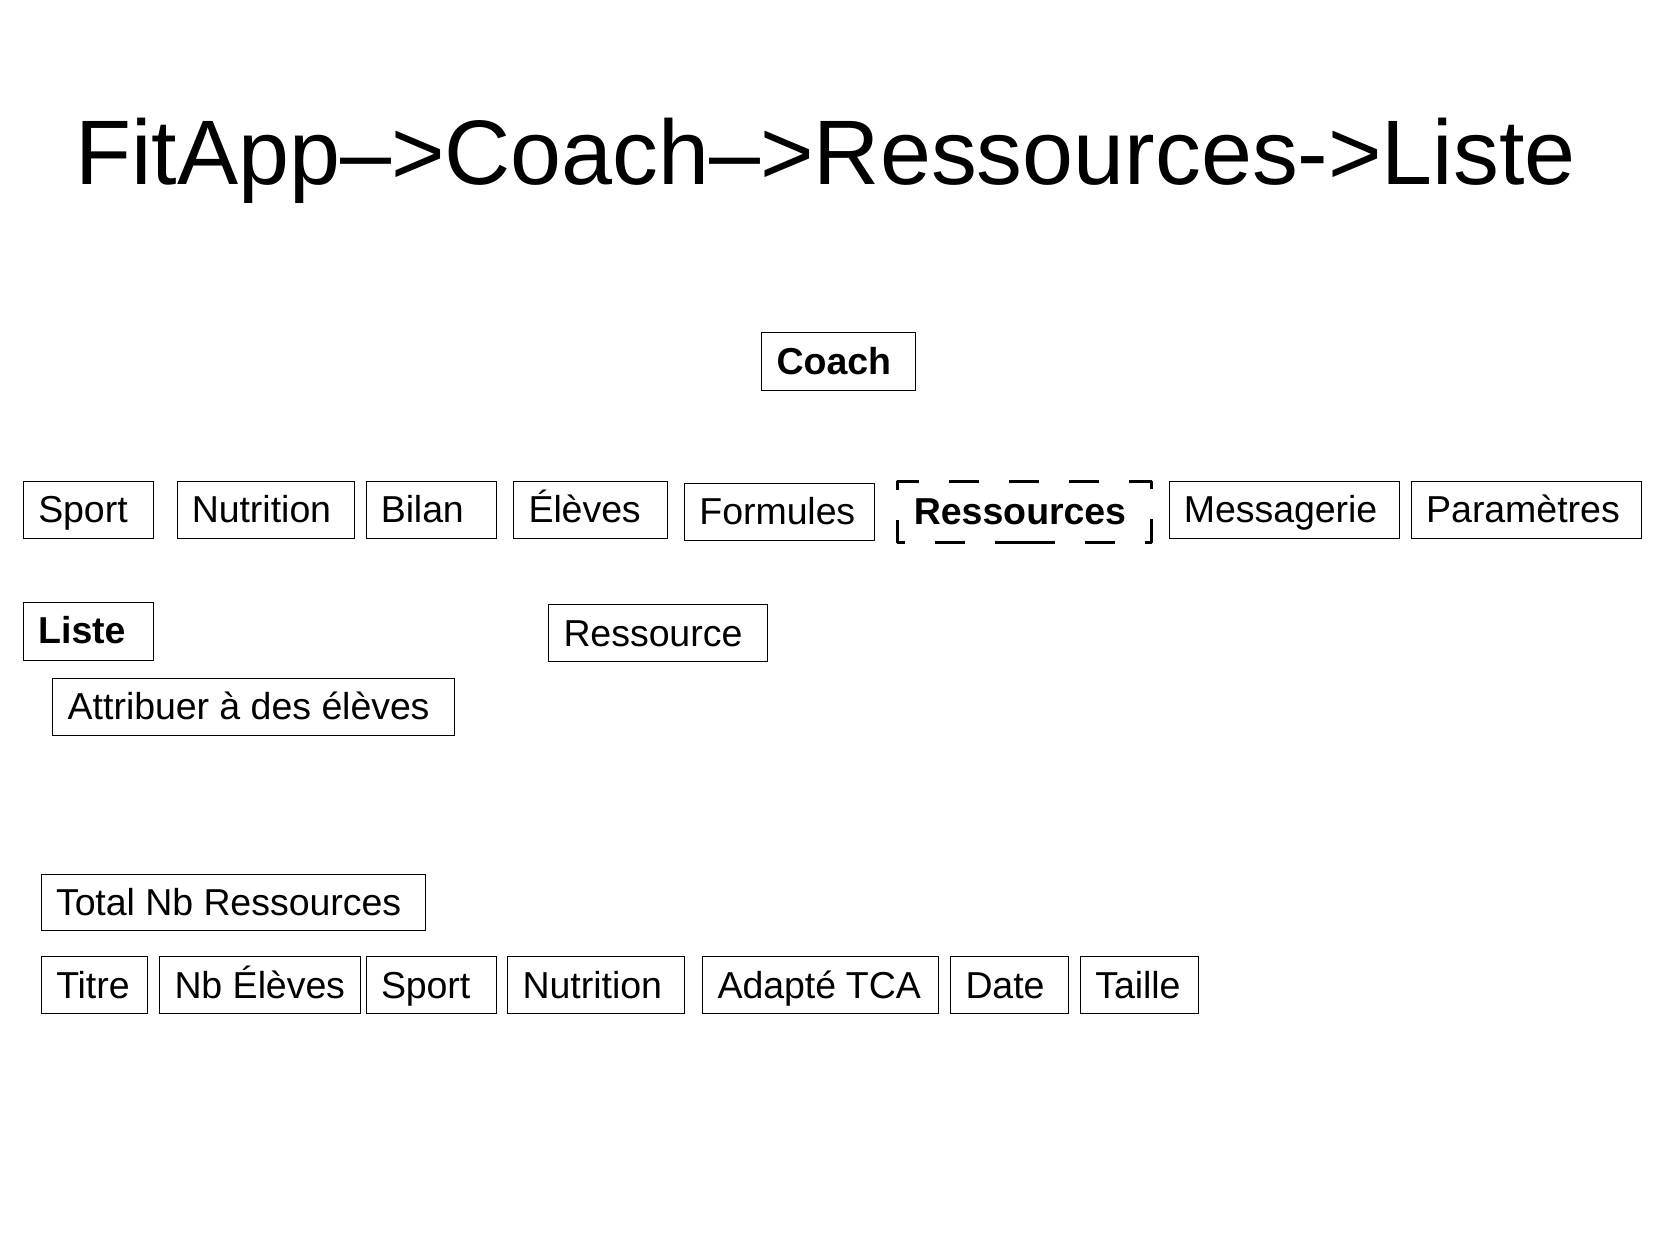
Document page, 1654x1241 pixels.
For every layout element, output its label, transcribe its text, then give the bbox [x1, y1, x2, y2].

text_box Attribuer à des élèves [52, 678, 455, 736]
text_box Liste [23, 602, 154, 661]
text_box Formules [684, 483, 875, 541]
text_box Ressources [897, 481, 1152, 543]
text_box Taille [1080, 956, 1199, 1014]
text_box Bilan [366, 481, 497, 539]
text_box Élèves [513, 481, 668, 539]
text_box Nutrition [507, 956, 685, 1014]
text_box Sport [23, 481, 154, 539]
text_box Nb Élèves [159, 956, 361, 1014]
text_box Titre [41, 956, 148, 1014]
text_box Sport [366, 956, 497, 1014]
text_box Adapté TCA [702, 956, 939, 1014]
text_box Nutrition [177, 481, 355, 539]
text_box Total Nb Ressources [41, 874, 426, 931]
text_box Date [950, 956, 1069, 1014]
text_box Ressource [548, 604, 768, 662]
title FitApp–>Coach–>Ressources->Liste [70, 49, 1583, 257]
text_box Paramètres [1411, 481, 1642, 539]
text_box Messagerie [1169, 481, 1400, 539]
text_box Coach [761, 332, 916, 391]
